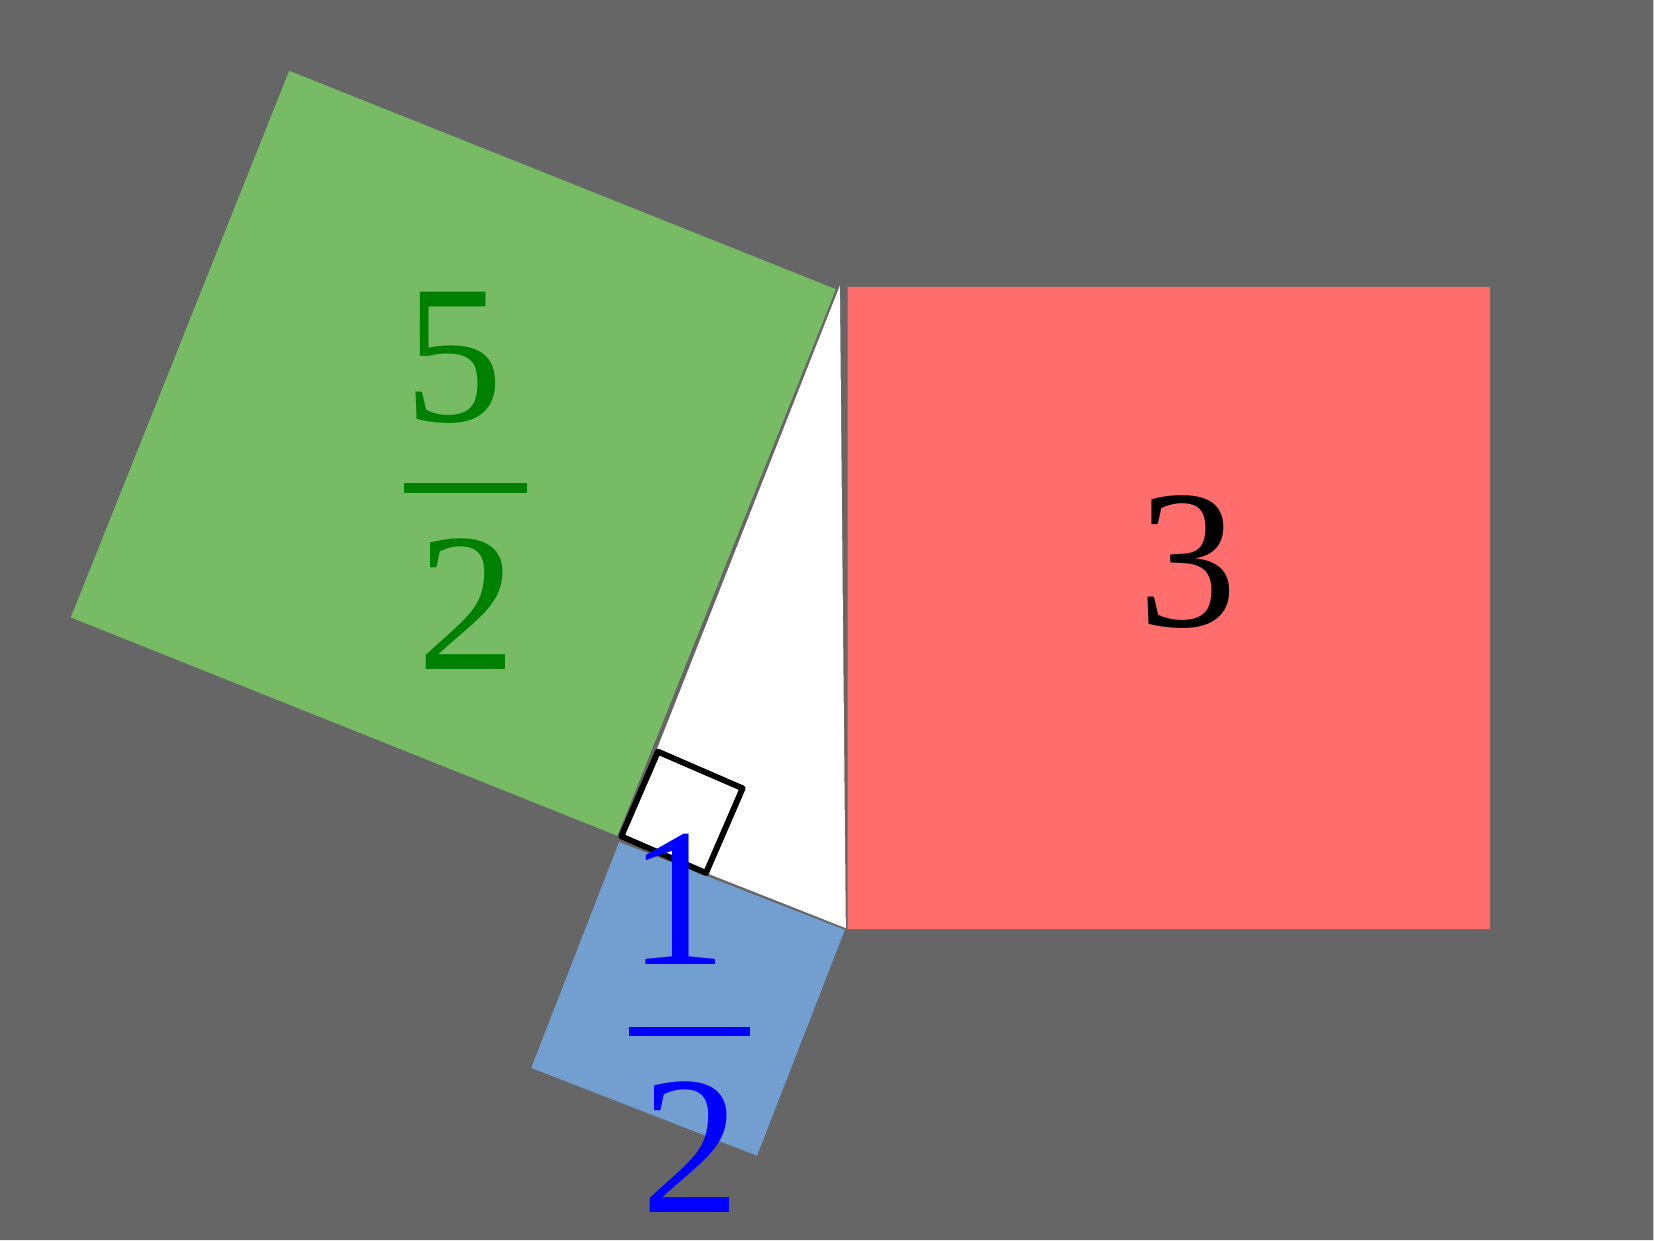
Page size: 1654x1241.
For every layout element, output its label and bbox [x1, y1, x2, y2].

chart [1088, 453, 1288, 674]
text_box [645, 757, 738, 791]
chart [566, 791, 802, 1241]
chart [342, 248, 579, 718]
text_box [0, 0, 1654, 1241]
